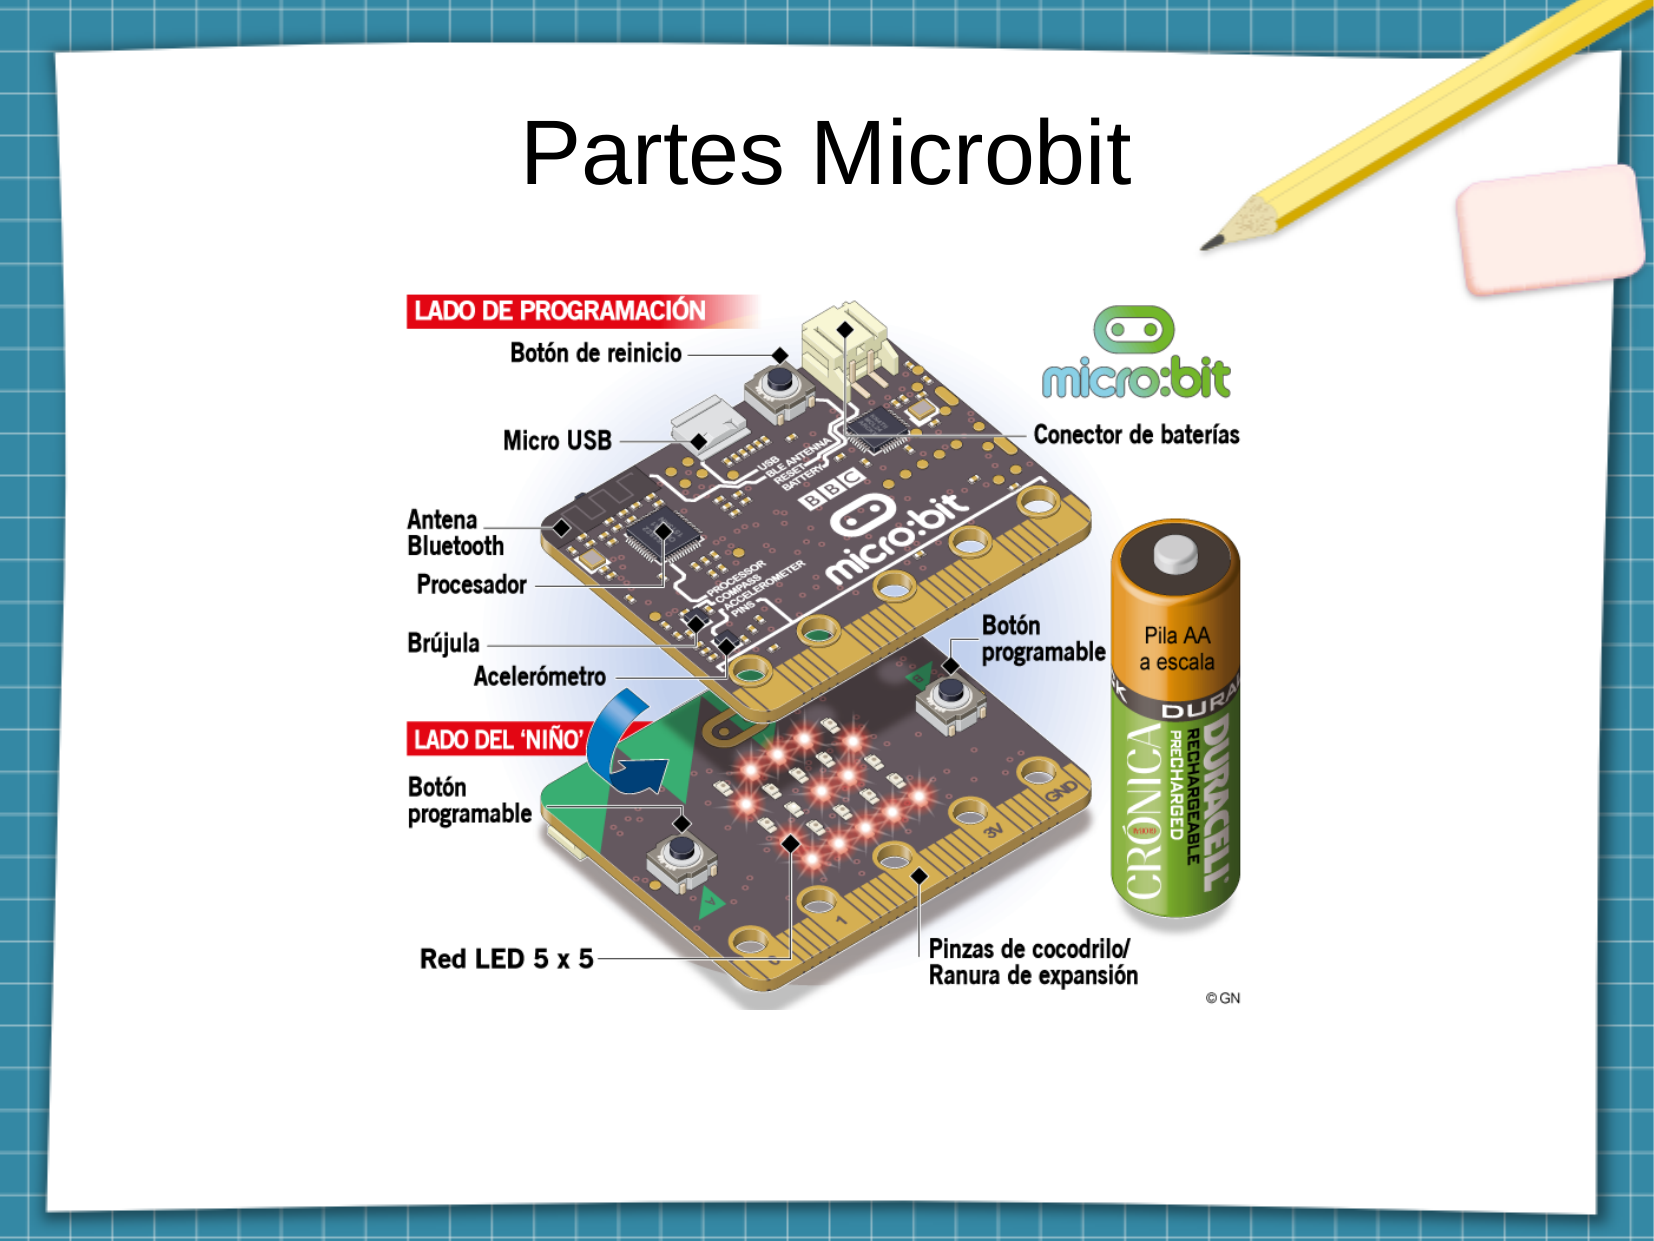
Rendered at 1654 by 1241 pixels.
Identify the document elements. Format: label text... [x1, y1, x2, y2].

title Partes Microbit [82, 49, 1571, 257]
picture [0, 0, 1654, 1241]
